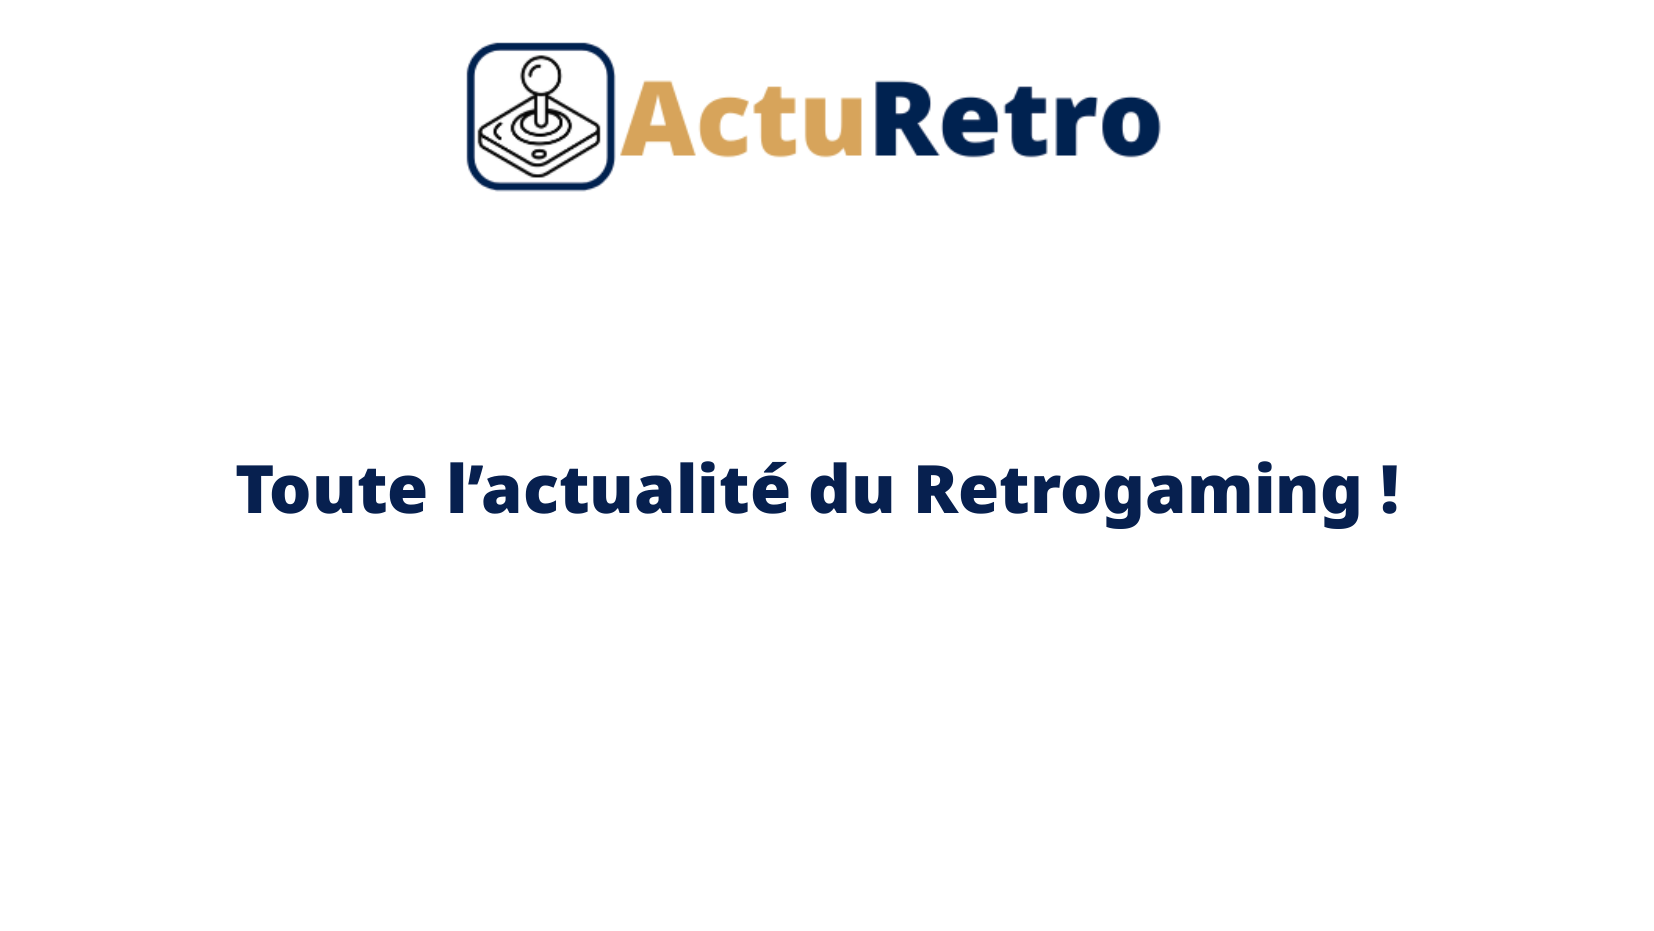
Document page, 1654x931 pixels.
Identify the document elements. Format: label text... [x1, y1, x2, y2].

subtitle Toute l’actualité du Retrogaming ! [82, 217, 1571, 758]
picture [461, 37, 1170, 198]
